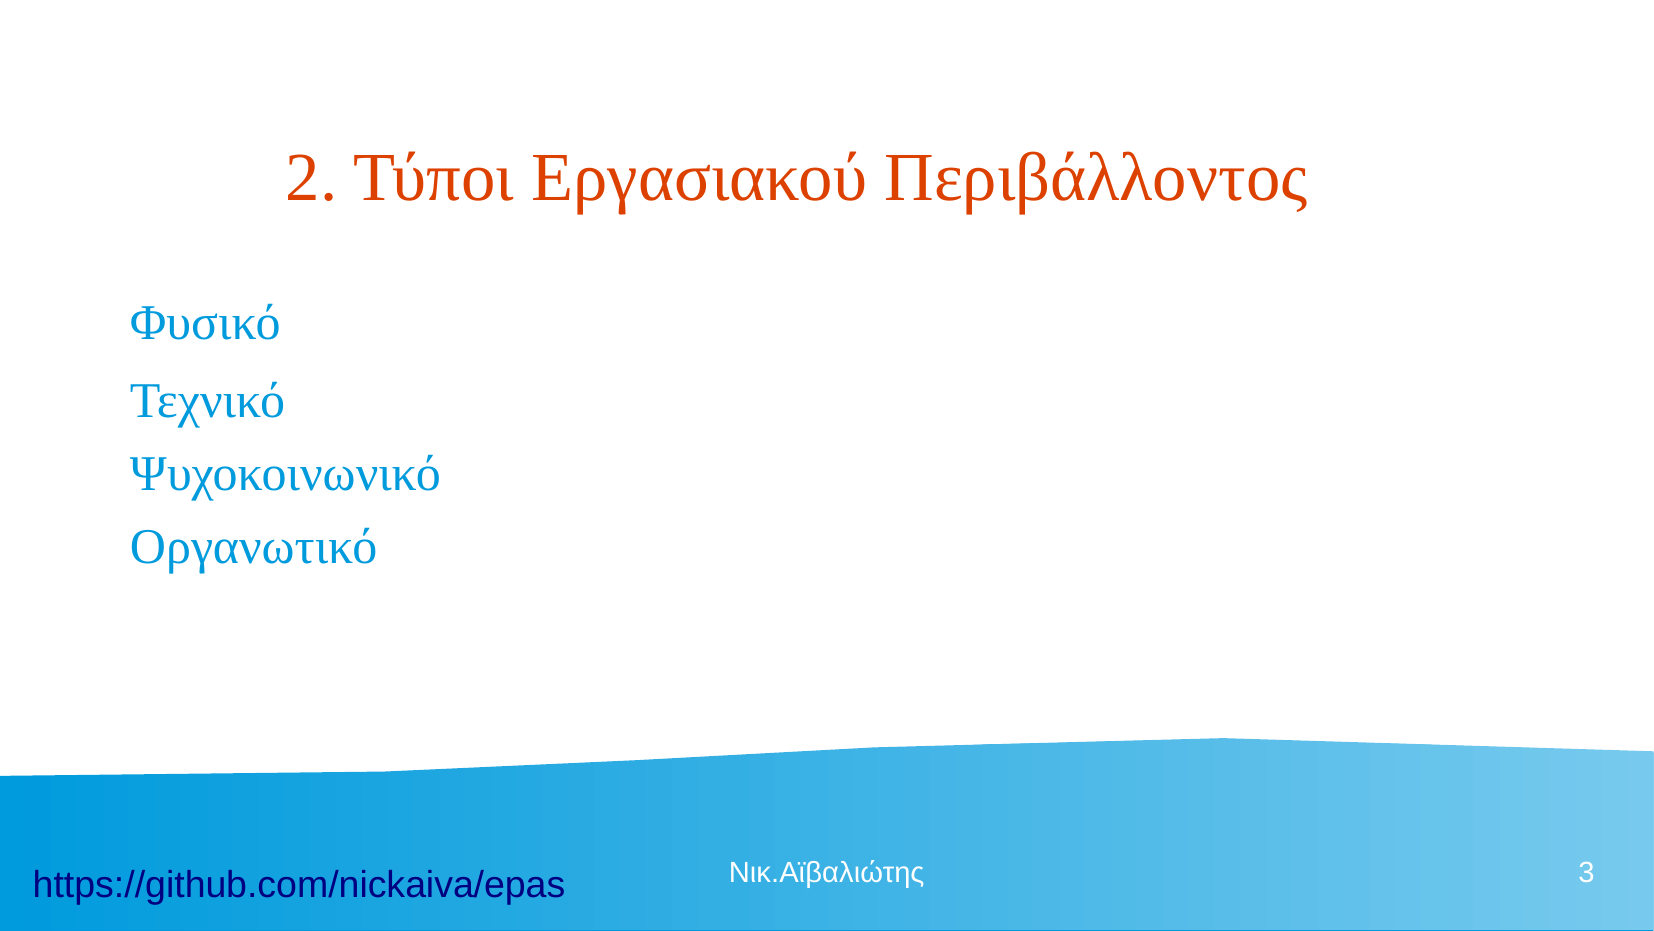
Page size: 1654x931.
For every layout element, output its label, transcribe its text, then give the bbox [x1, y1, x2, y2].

list Φυσικό Τεχνικό Ψυχοκοινωνικό Οργανωτικό [59, 295, 1595, 680]
title 2. Τύποι Εργασιακού Περιβάλλοντος [59, 88, 1536, 266]
